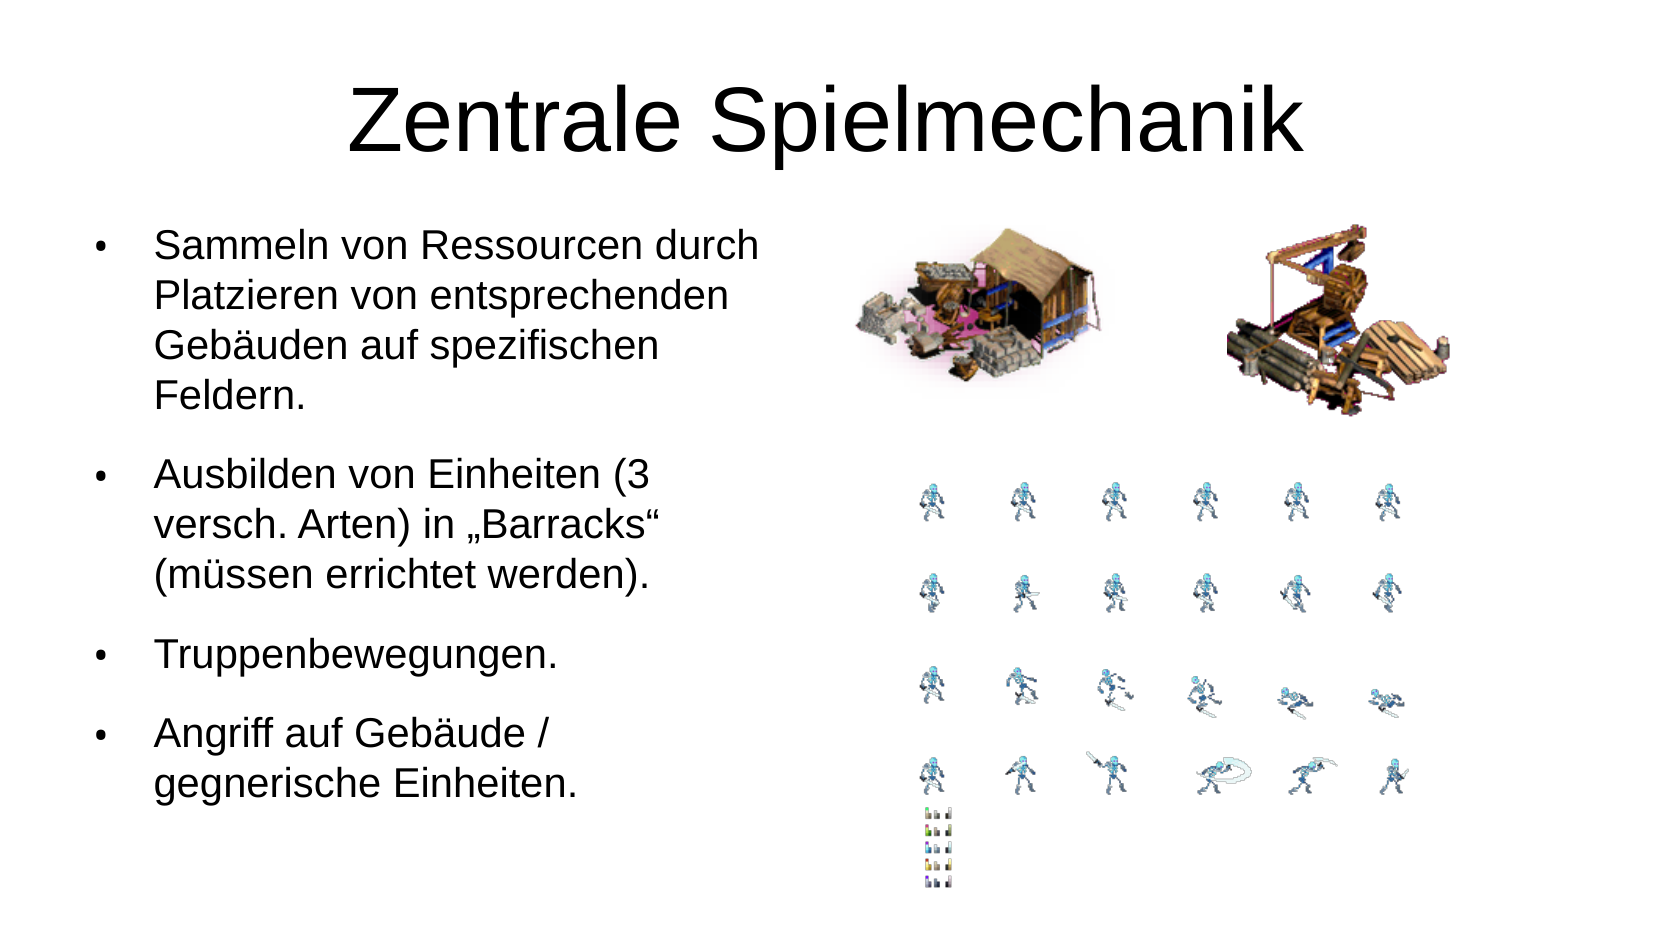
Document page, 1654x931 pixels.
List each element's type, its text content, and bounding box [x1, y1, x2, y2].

picture [893, 217, 1489, 906]
text_box Zentrale Spielmechanik [82, 37, 1571, 193]
picture [853, 218, 1146, 424]
text_box Sammeln von Ressourcen durch Platzieren von entsprechenden Gebäuden auf spezifischen Feldern. Ausbilden von Einheiten (3 versch. Arten) in „Barracks“ (müssen errichtet werden). Truppenbewegungen. Angriff auf Gebäude / gegnerische Einheiten. [82, 217, 773, 757]
